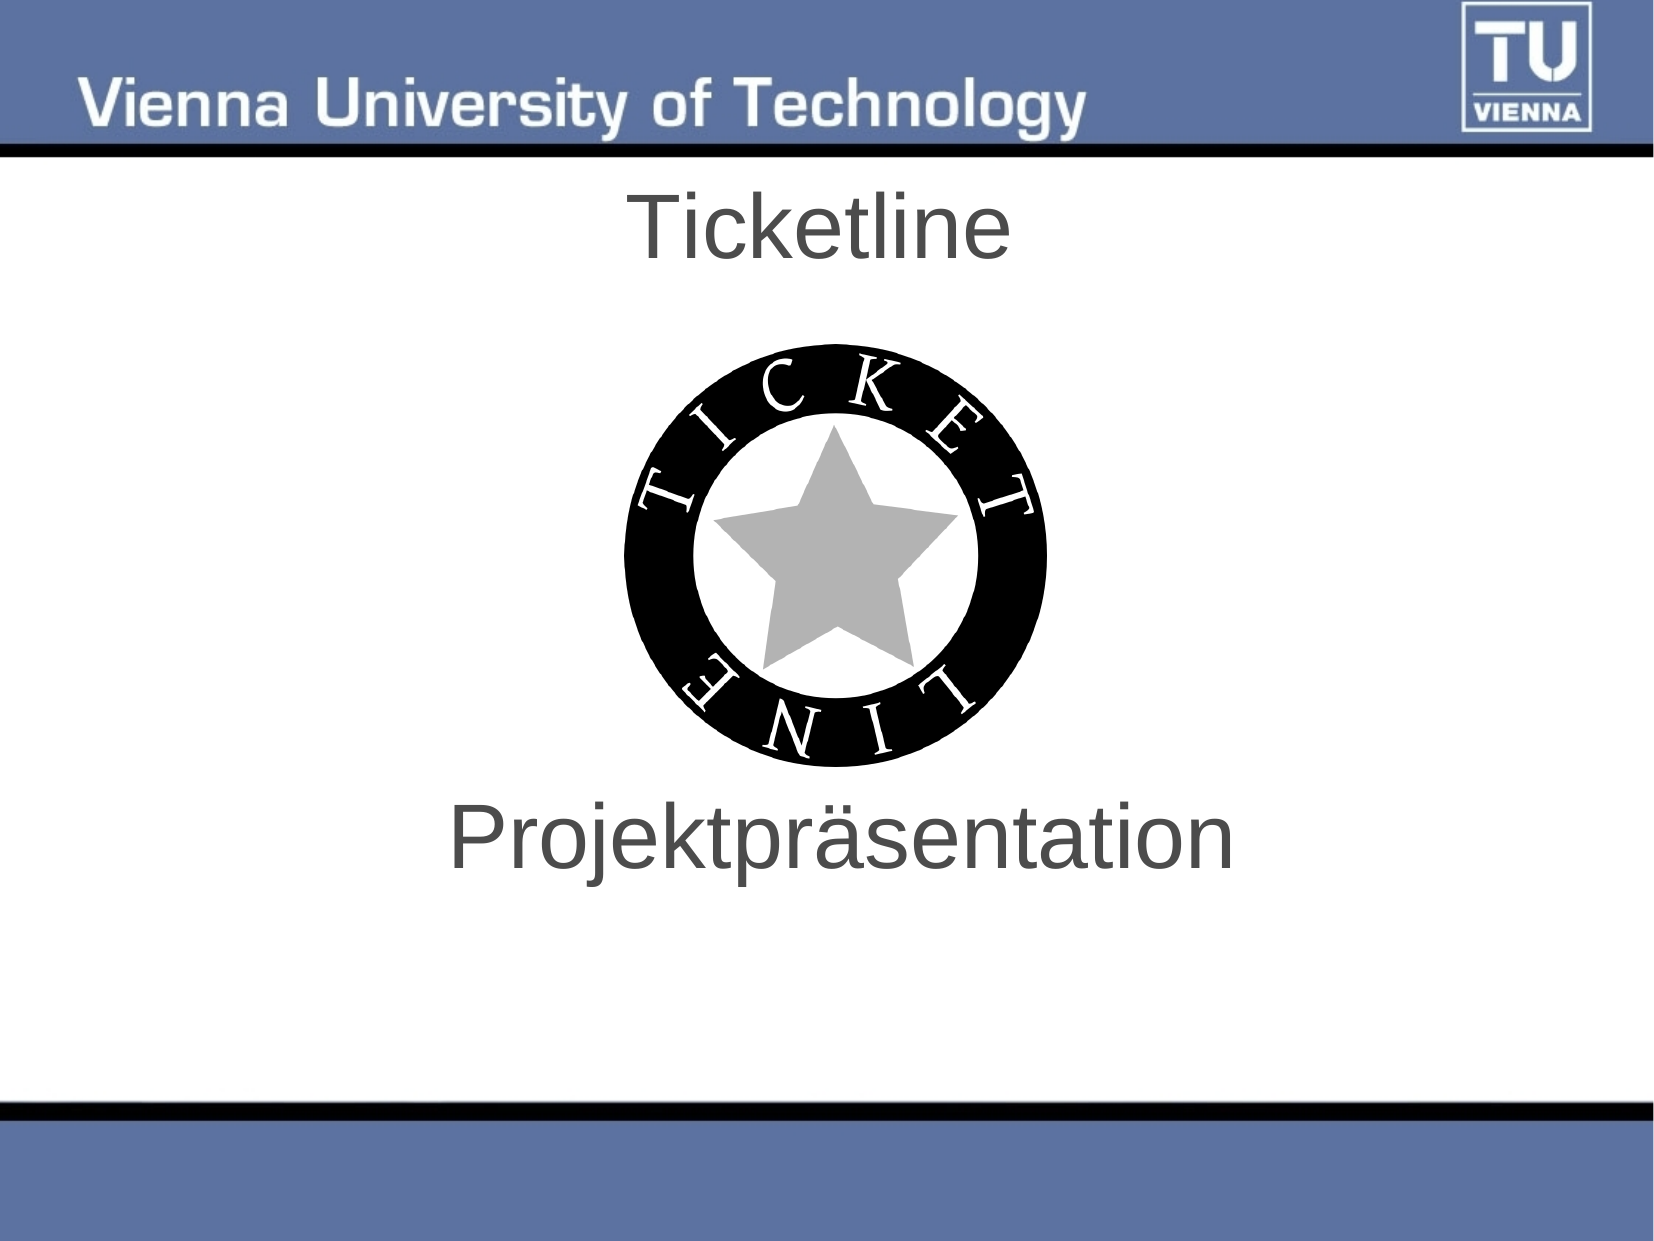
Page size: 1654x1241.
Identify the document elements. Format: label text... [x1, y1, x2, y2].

title Ticketline [113, 144, 1526, 309]
picture [0, 0, 1654, 1241]
text_box Projektpräsentation [446, 785, 1238, 889]
